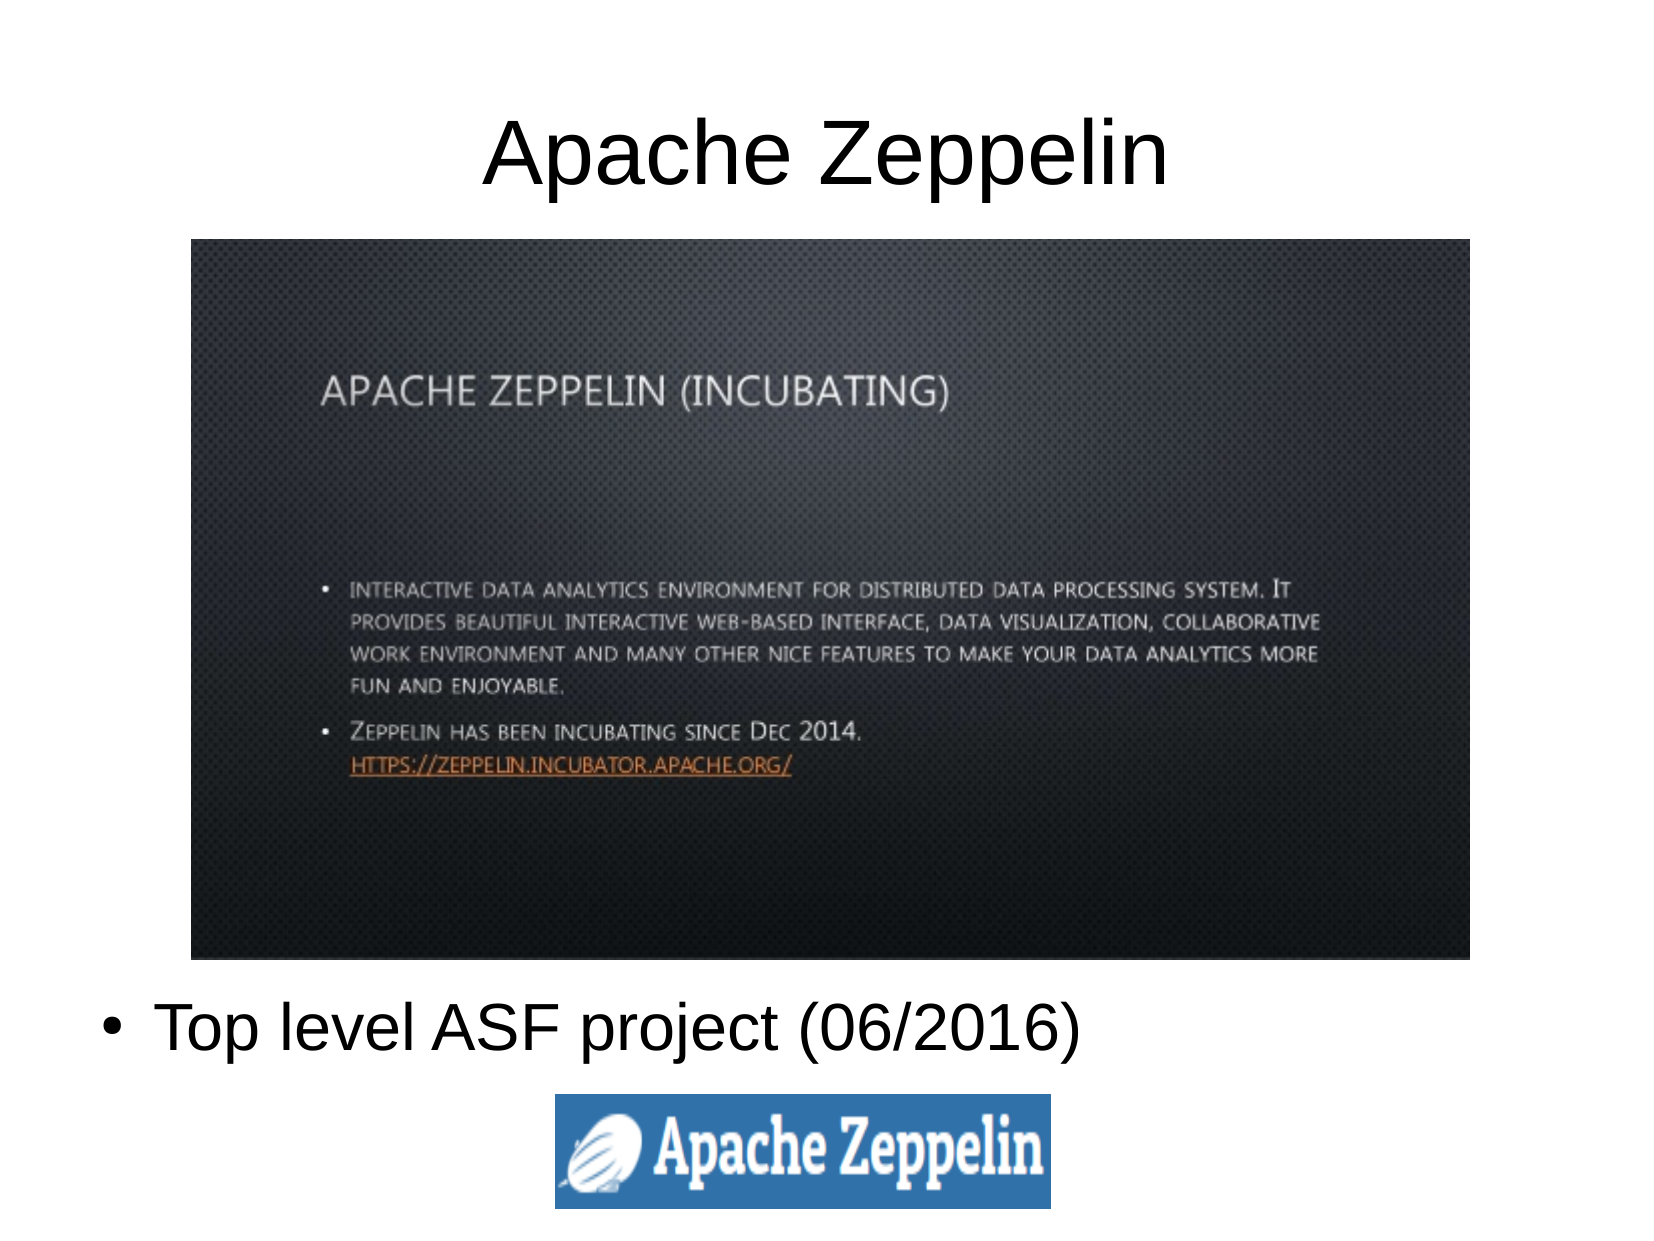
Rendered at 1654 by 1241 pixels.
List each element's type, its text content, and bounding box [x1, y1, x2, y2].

list Top level ASF project (06/2016) [82, 990, 1571, 1085]
title Apache Zeppelin [82, 49, 1571, 257]
picture [191, 239, 1471, 960]
picture [555, 1094, 1051, 1209]
